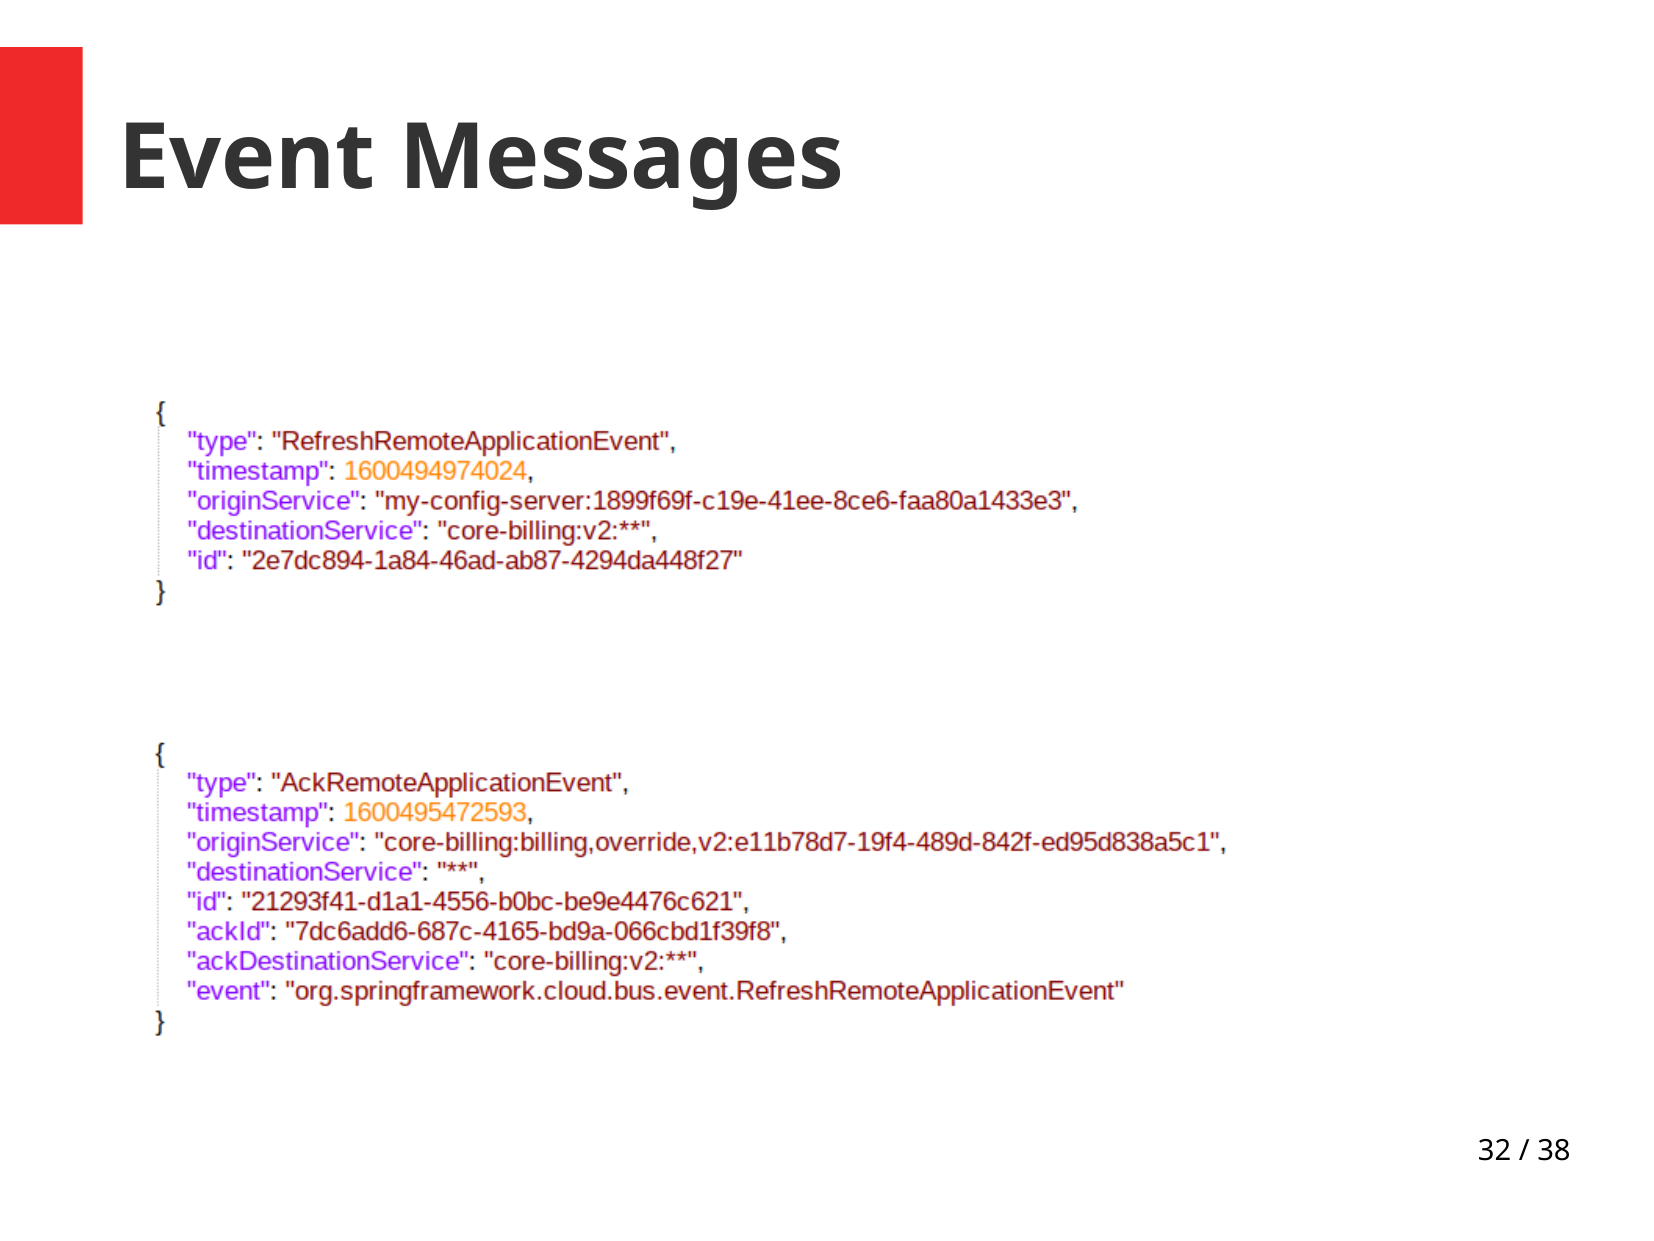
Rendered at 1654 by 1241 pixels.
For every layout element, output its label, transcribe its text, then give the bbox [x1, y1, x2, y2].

picture [148, 729, 1251, 1051]
title Event Messages [118, 49, 1571, 257]
picture [144, 389, 1093, 615]
